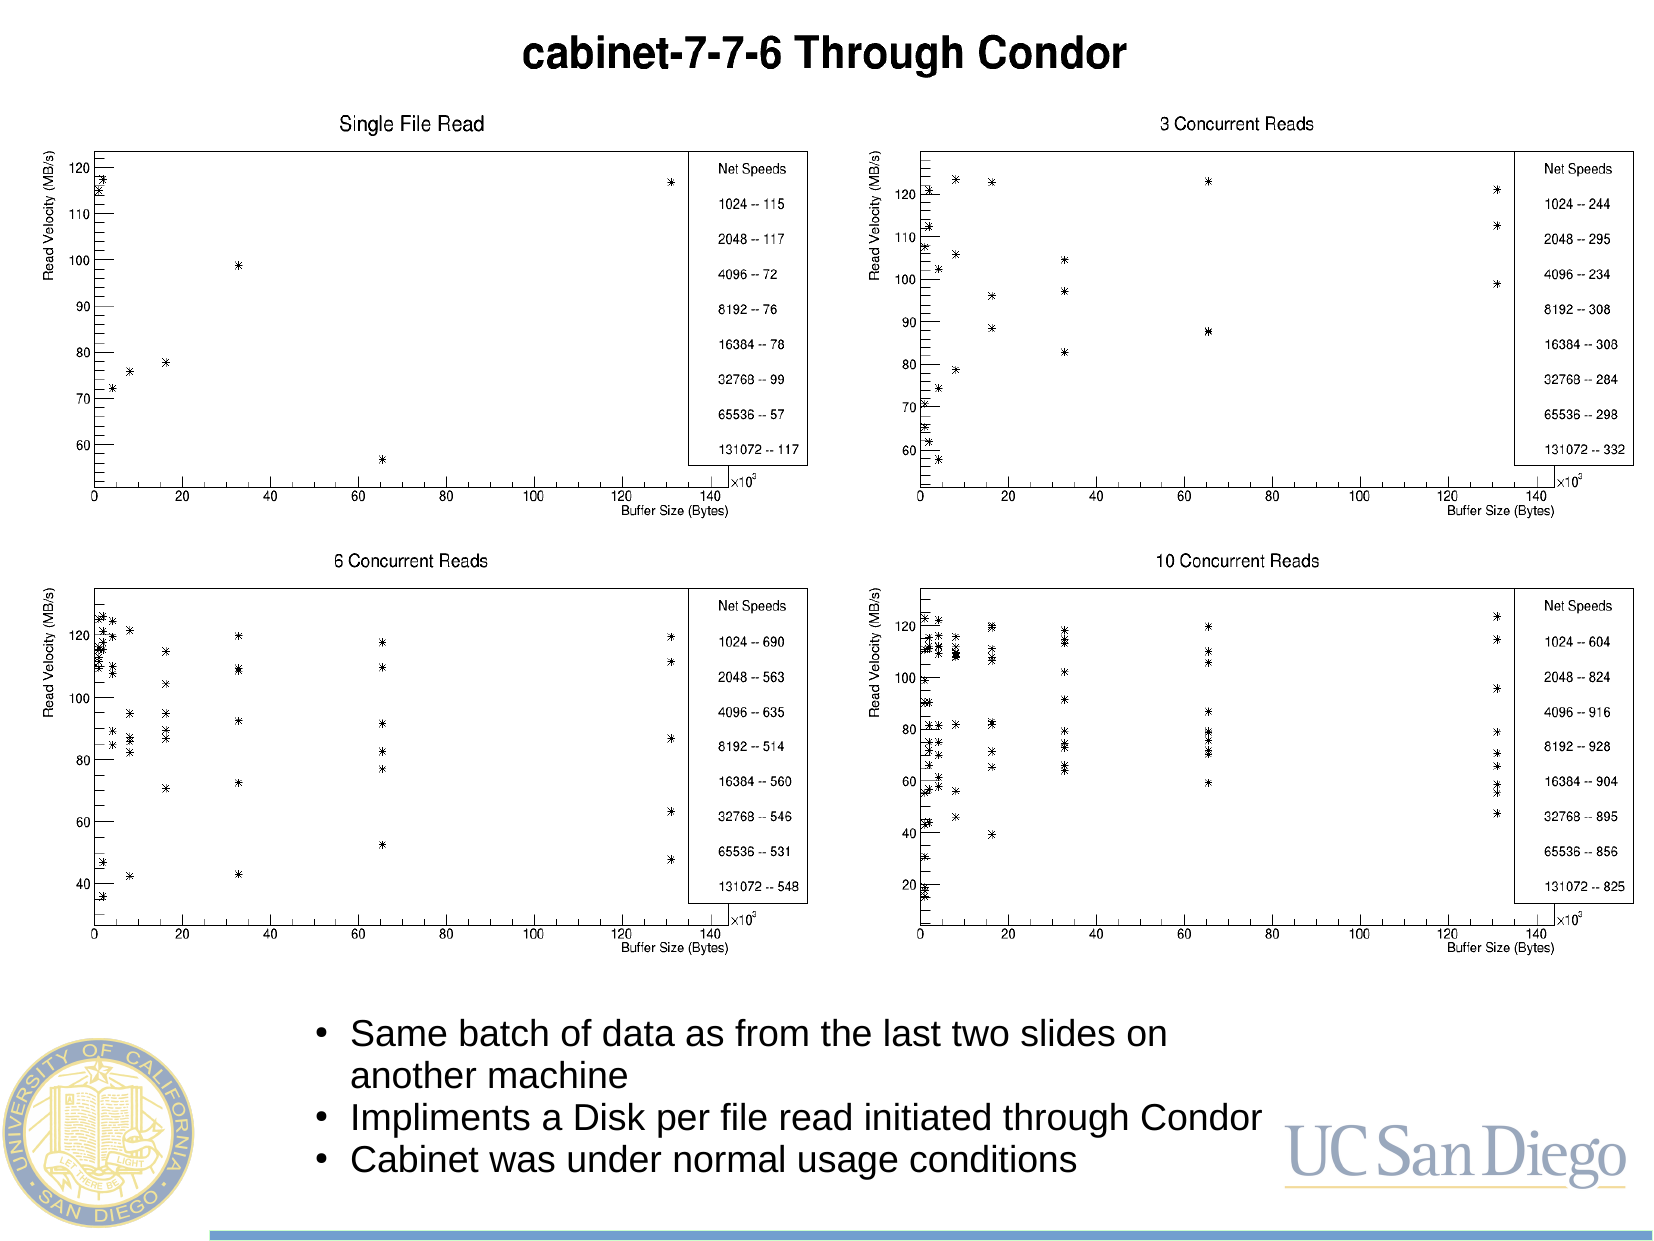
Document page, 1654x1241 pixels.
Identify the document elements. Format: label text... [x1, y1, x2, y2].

picture [0, 1034, 196, 1231]
picture [0, 3, 1650, 976]
picture [1321, 1089, 1653, 1230]
text_box [209, 1230, 1653, 1241]
text_box Same batch of data as from the last two slides on another machine Impliments a Disk per file read initiated through Condor Cabinet was under normal usage conditions [300, 1005, 1321, 1230]
